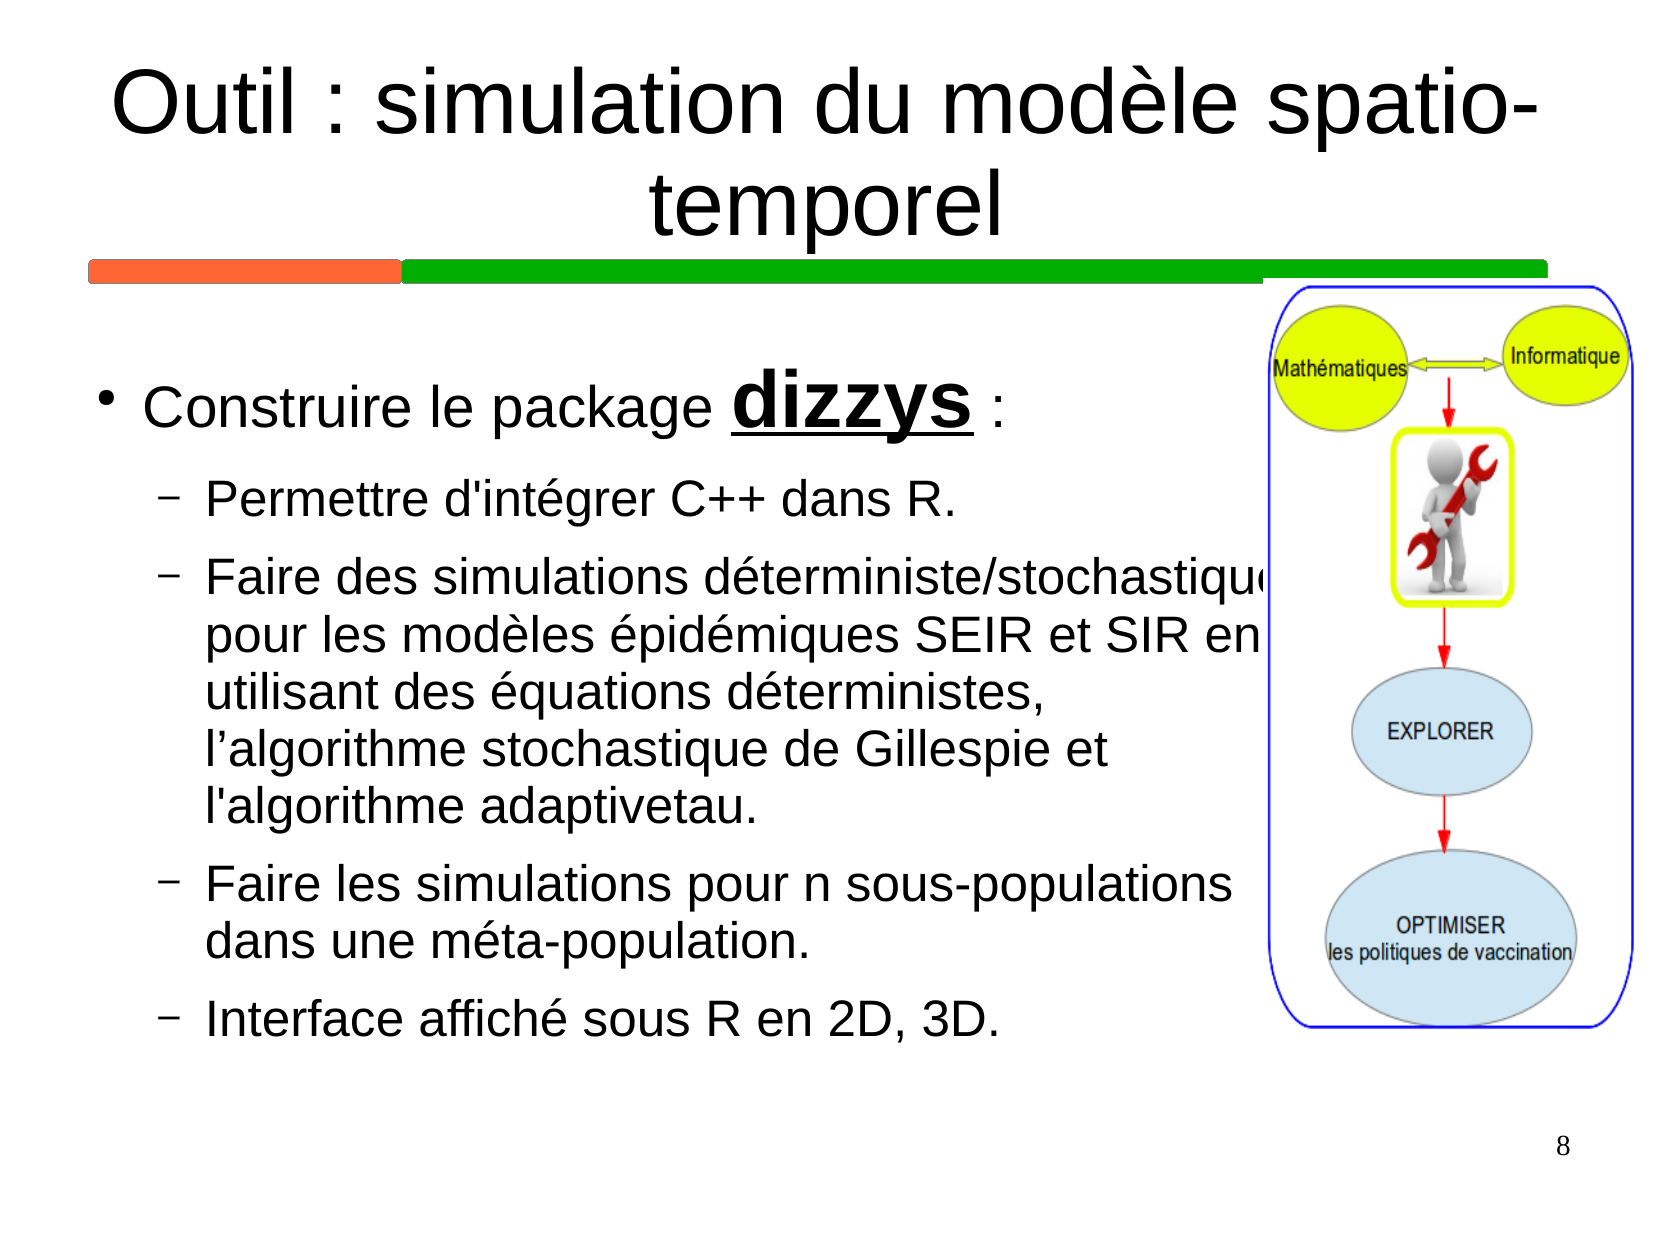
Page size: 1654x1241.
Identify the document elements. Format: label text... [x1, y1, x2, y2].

title Outil : simulation du modèle spatio-temporel [82, 49, 1571, 257]
text_box [88, 259, 1548, 284]
list Construire le package dizzys : Permettre d'intégrer C++ dans R. Faire des simulations déterministe/stochastique pour les modèles épidémiques SEIR et SIR en utilisant des équations déterministes, l’algorithme stochastique de Gillespie et l'algorithme adaptivetau. Faire les simulations pour n sous-populations dans une méta-population. Interface affiché sous R en 2D, 3D. [80, 354, 1288, 1074]
picture [1263, 278, 1639, 1040]
